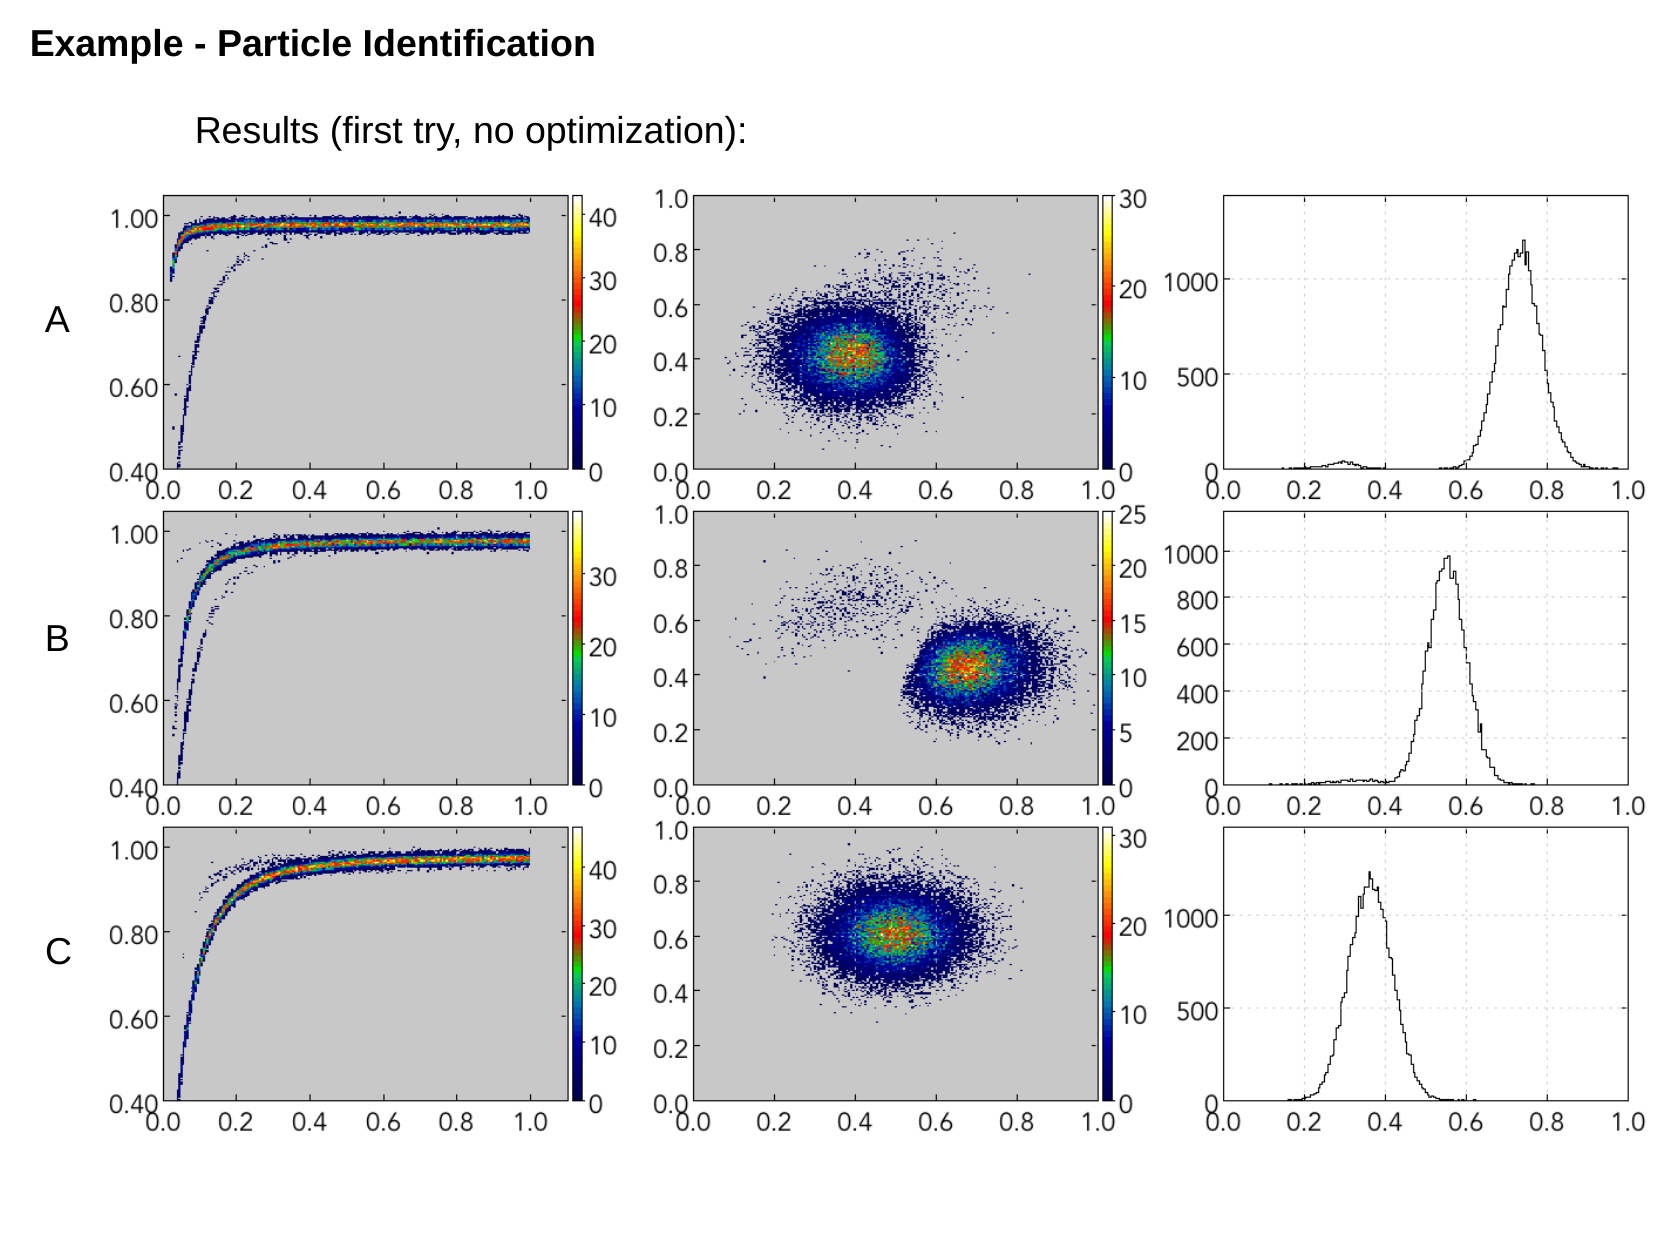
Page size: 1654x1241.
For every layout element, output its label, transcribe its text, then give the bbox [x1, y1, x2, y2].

picture [102, 188, 1650, 1139]
text_box C [30, 922, 87, 980]
text_box B [30, 609, 85, 667]
text_box Example - Particle Identification [15, 15, 612, 72]
text_box A [30, 290, 85, 348]
text_box Results (first try, no optimization): [180, 102, 764, 160]
